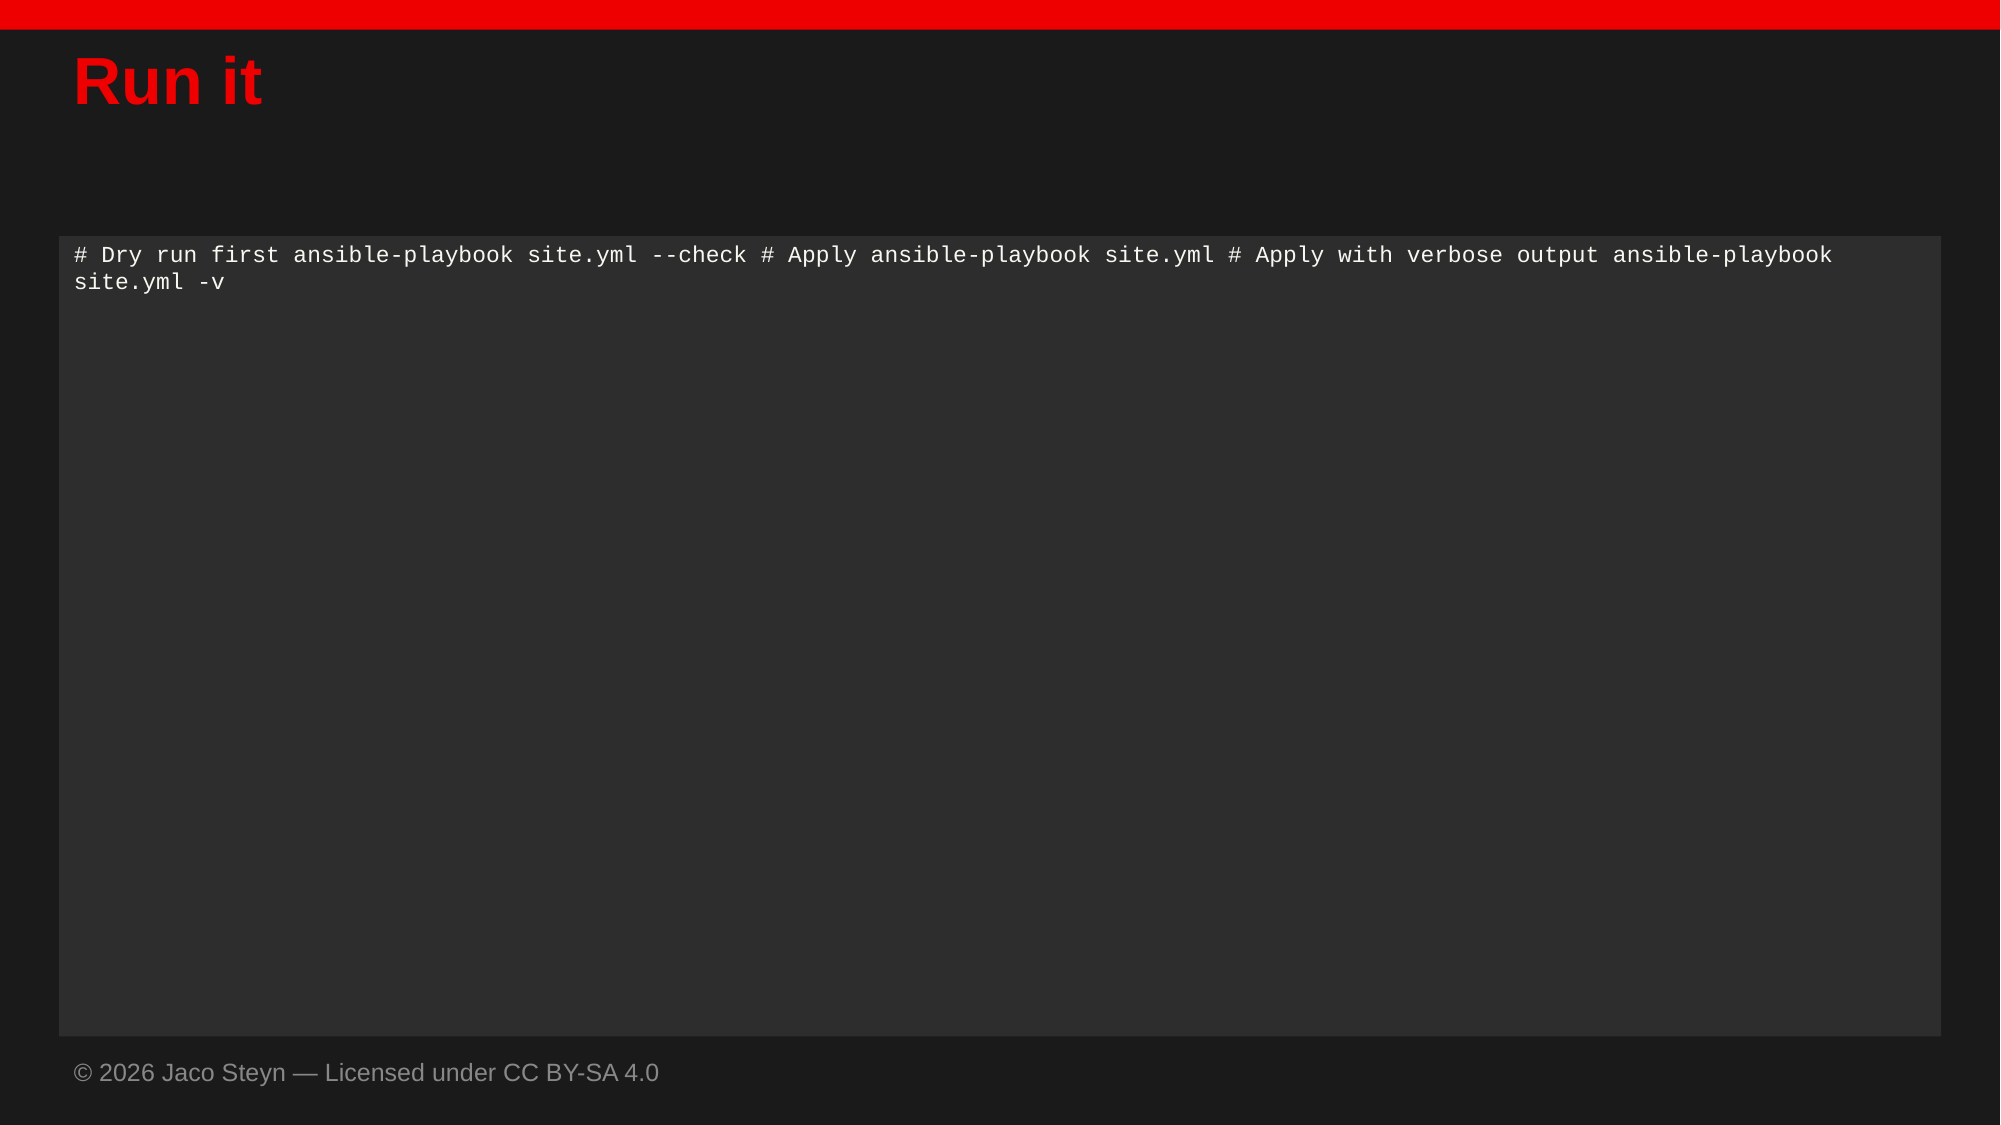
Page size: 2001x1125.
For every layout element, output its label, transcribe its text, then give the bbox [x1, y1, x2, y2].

text_box # Dry run first ansible-playbook site.yml --check # Apply ansible-playbook site.yml # Apply with verbose output ansible-playbook site.yml -v [59, 236, 1942, 1037]
text_box [0, 0, 2001, 30]
text_box Run it [59, 36, 1942, 208]
text_box © 2026 Jaco Steyn — Licensed under CC BY-SA 4.0 [59, 1051, 1942, 1093]
